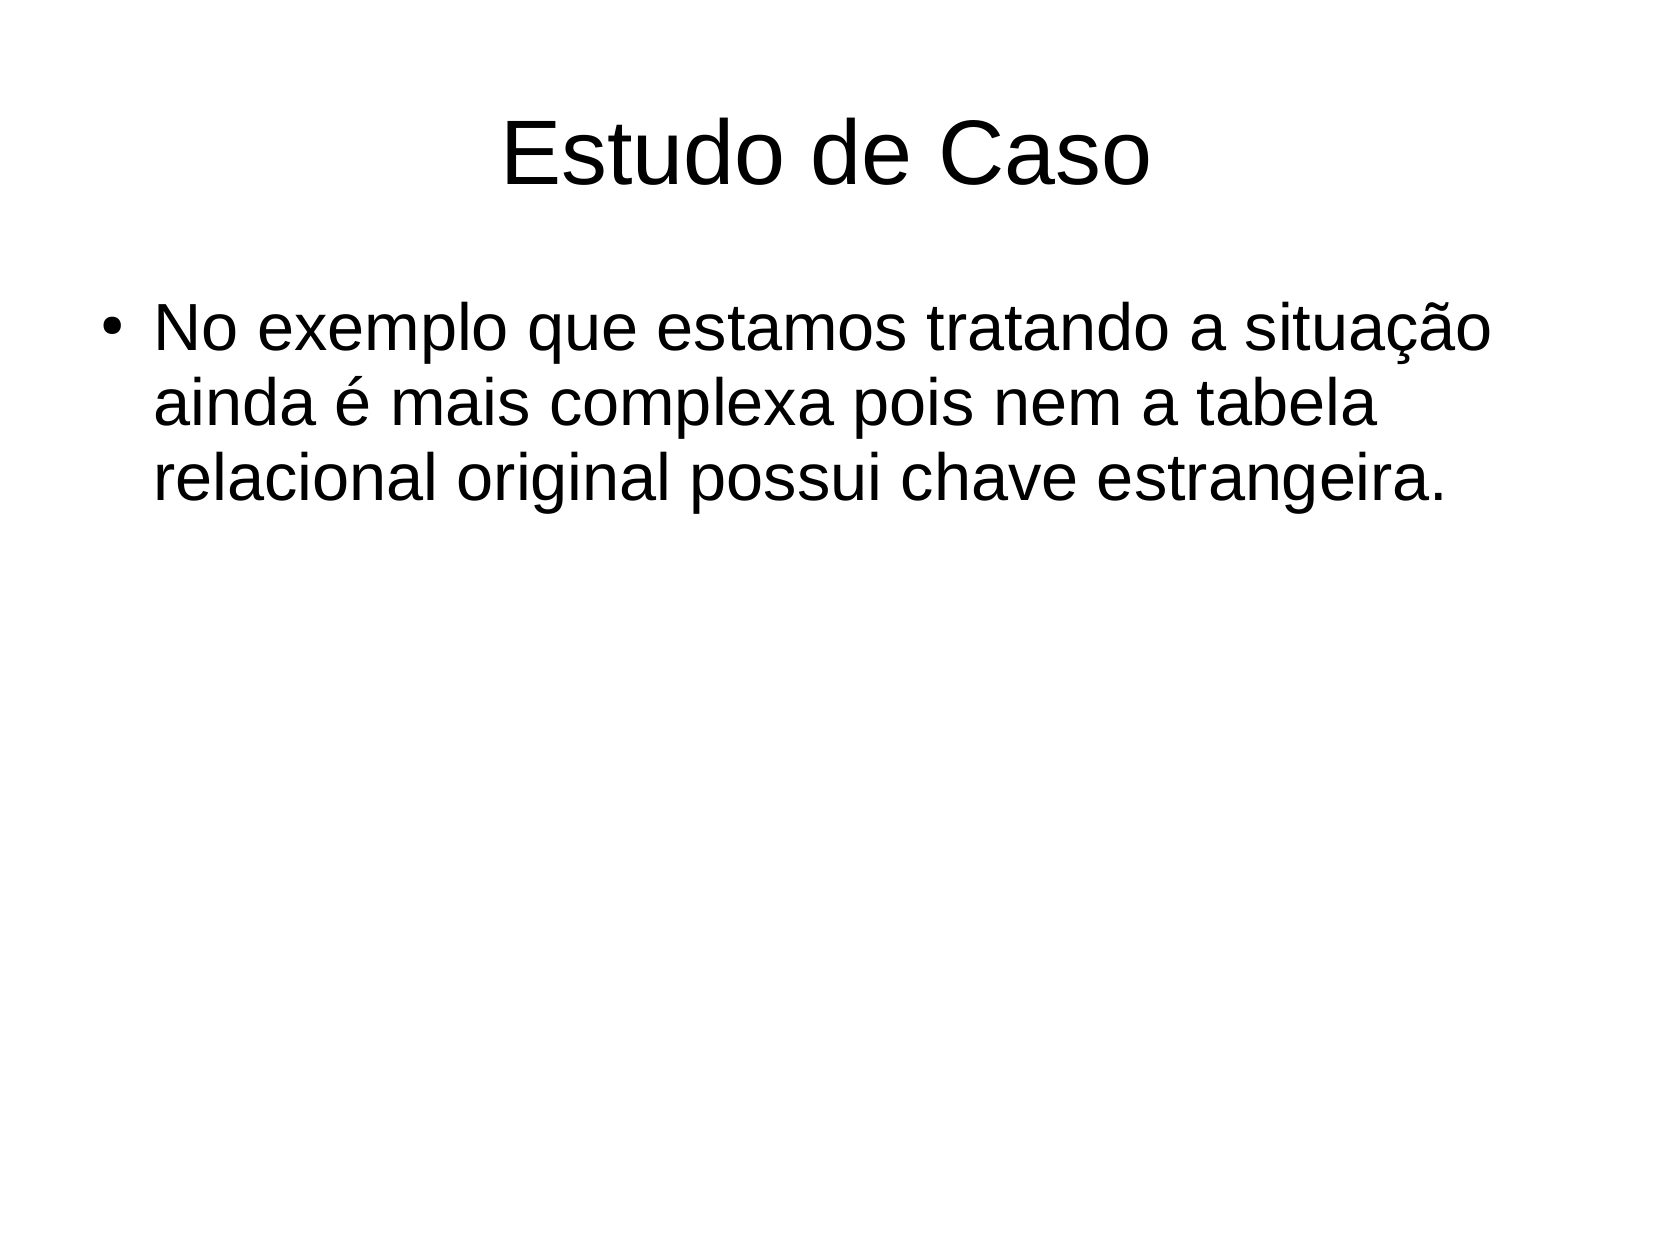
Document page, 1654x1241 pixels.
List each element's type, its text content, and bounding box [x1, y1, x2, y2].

list No exemplo que estamos tratando a situação ainda é mais complexa pois nem a tabela relacional original possui chave estrangeira. [82, 290, 1571, 1109]
title Estudo de Caso [82, 49, 1571, 257]
